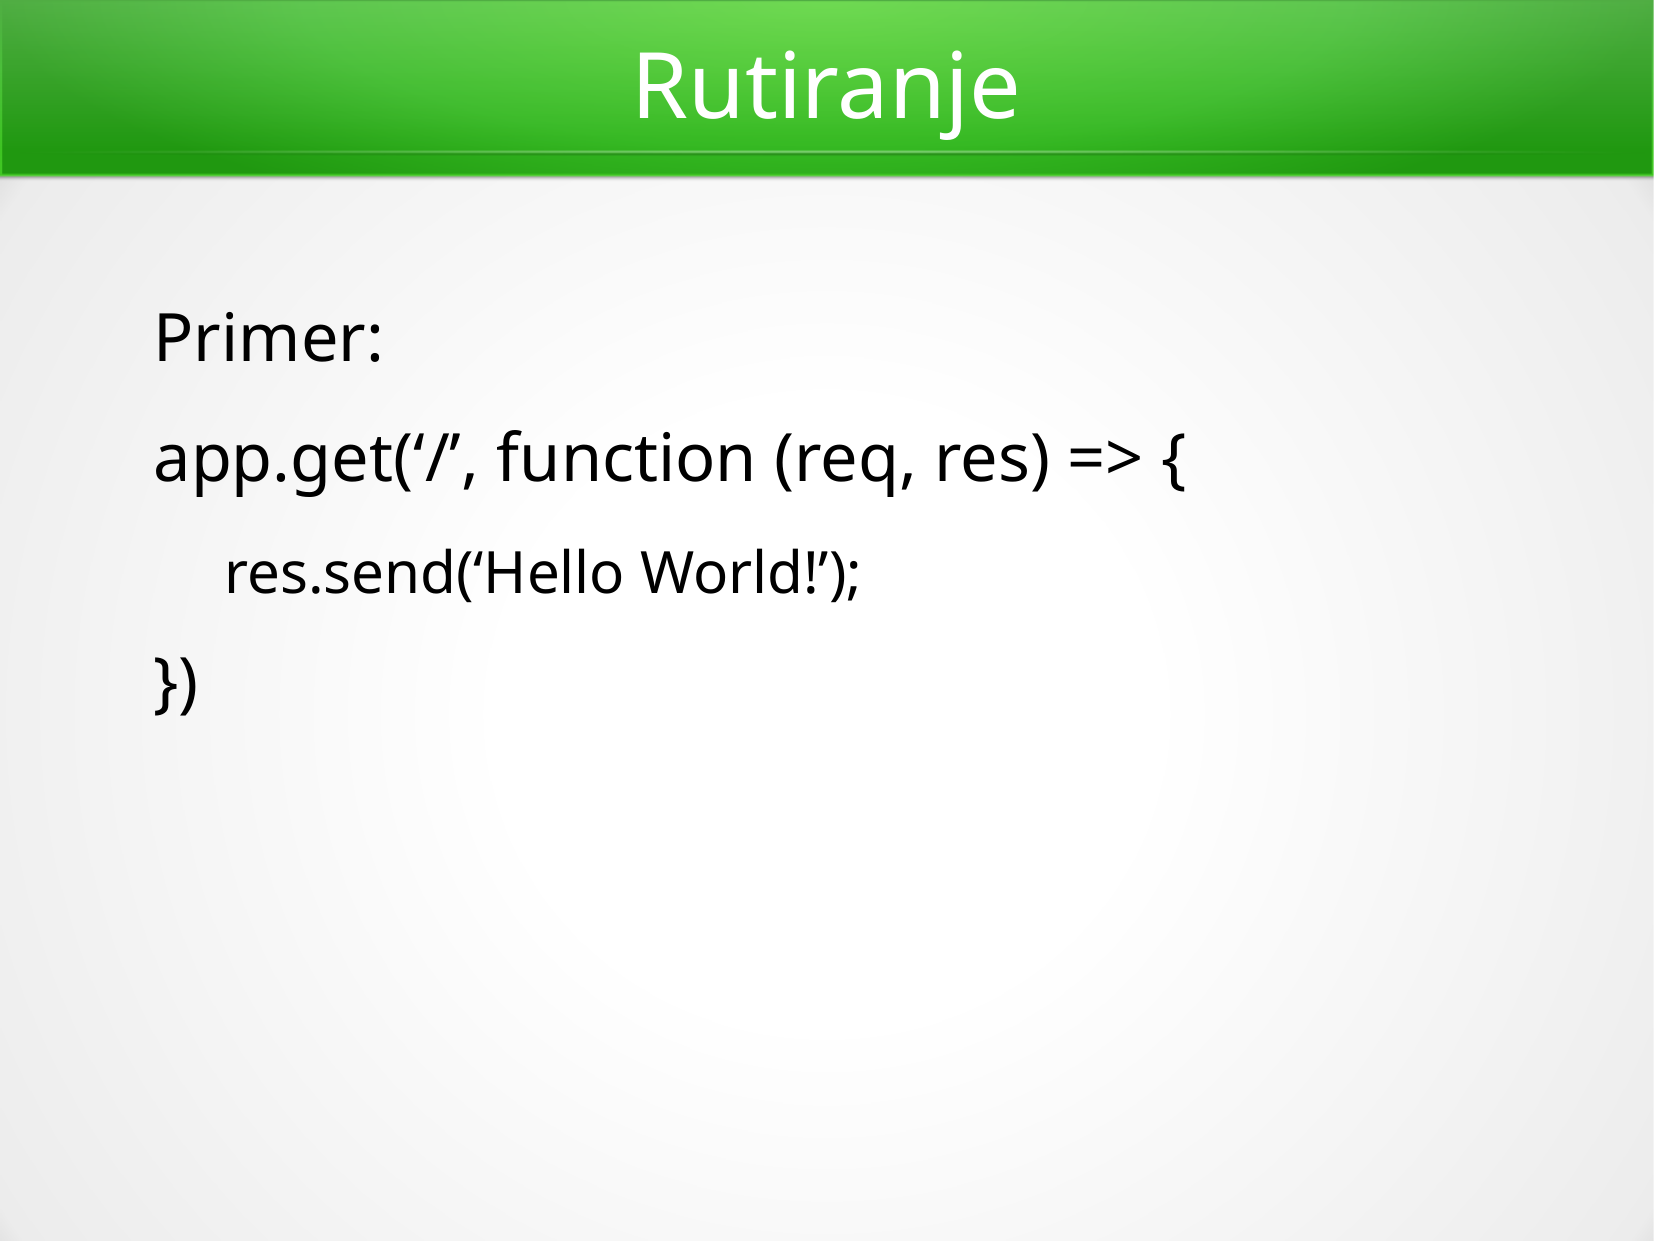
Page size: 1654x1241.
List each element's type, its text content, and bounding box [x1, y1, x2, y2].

picture [0, 0, 1654, 1241]
list Primer: app.get(‘/’, function (req, res) => { res.send(‘Hello World!’); }) [82, 290, 1571, 1010]
title Rutiranje [82, 11, 1571, 154]
